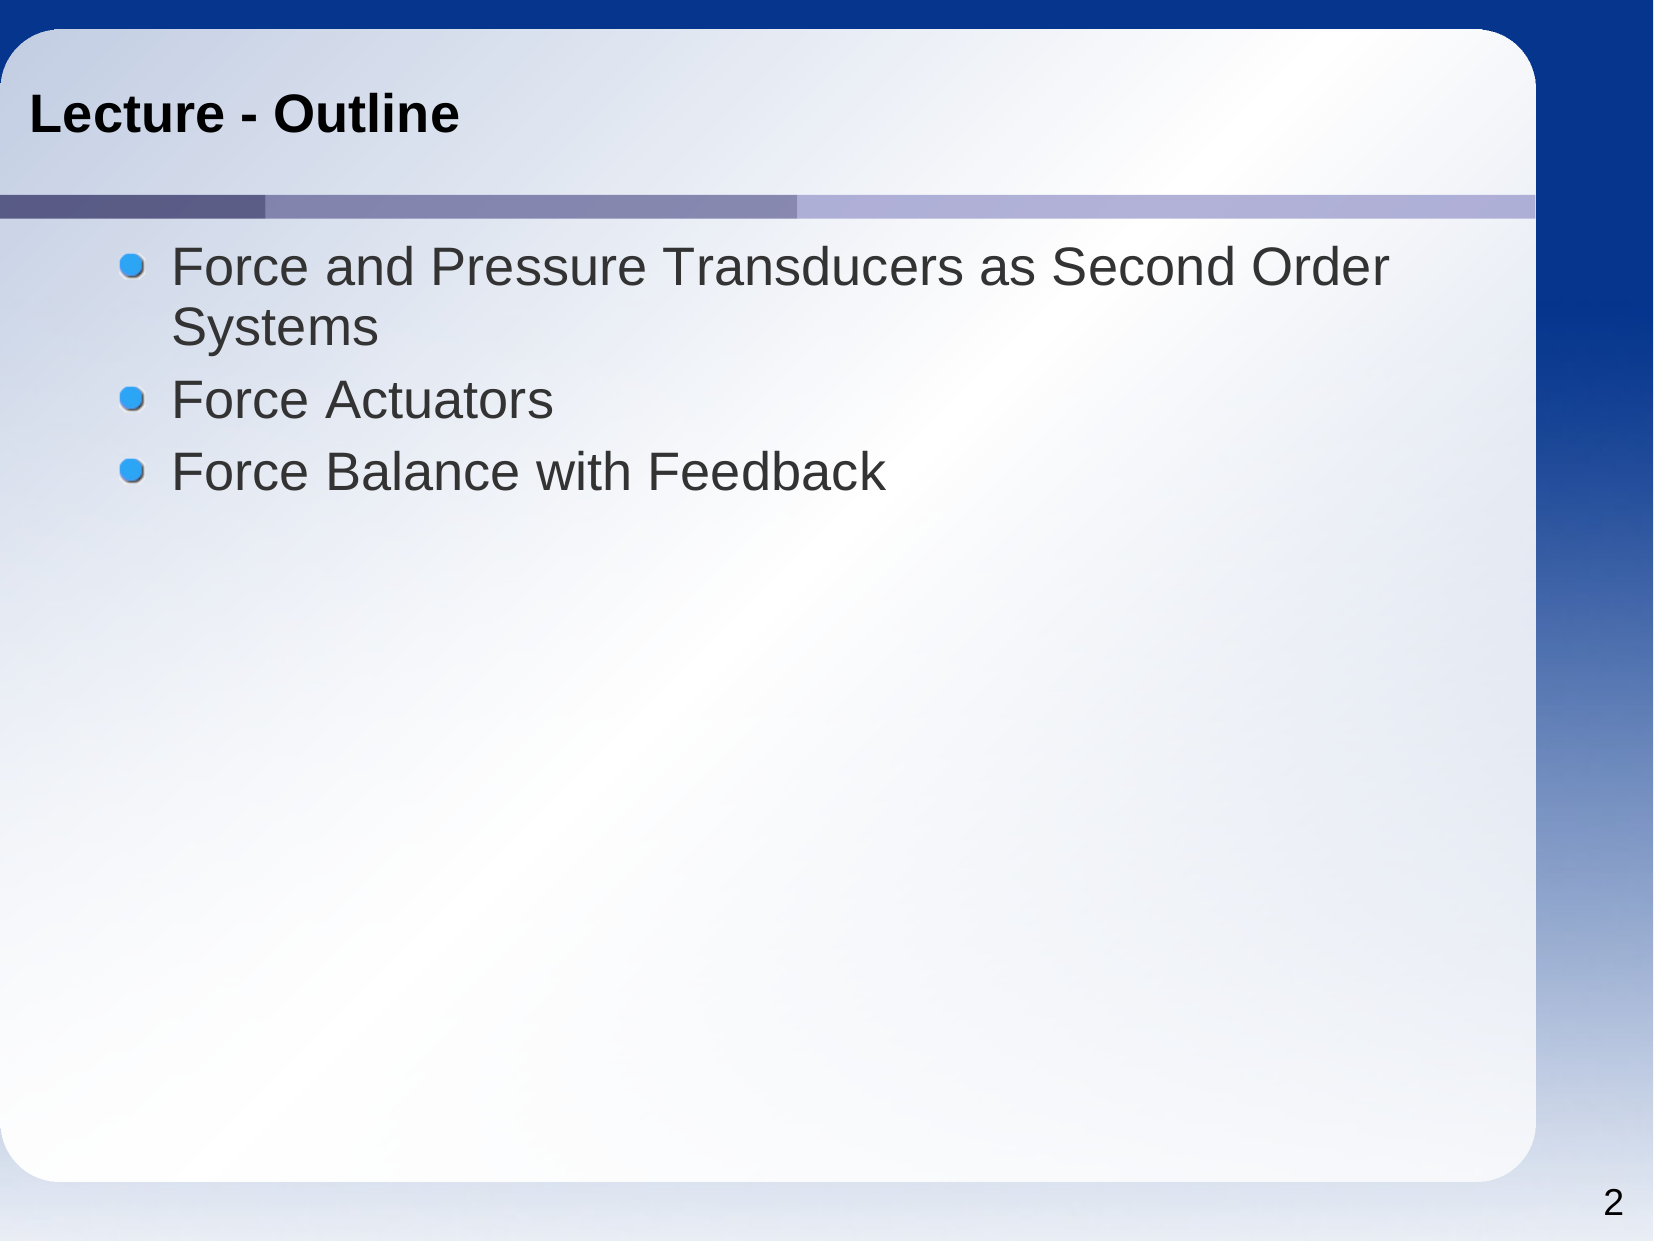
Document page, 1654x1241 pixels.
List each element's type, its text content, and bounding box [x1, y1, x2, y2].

title Lecture - Outline [29, 49, 1506, 178]
list Force and Pressure Transducers as Second Order Systems Force Actuators Force Balance with Feedback [29, 236, 1506, 1152]
picture [0, 0, 1654, 1241]
